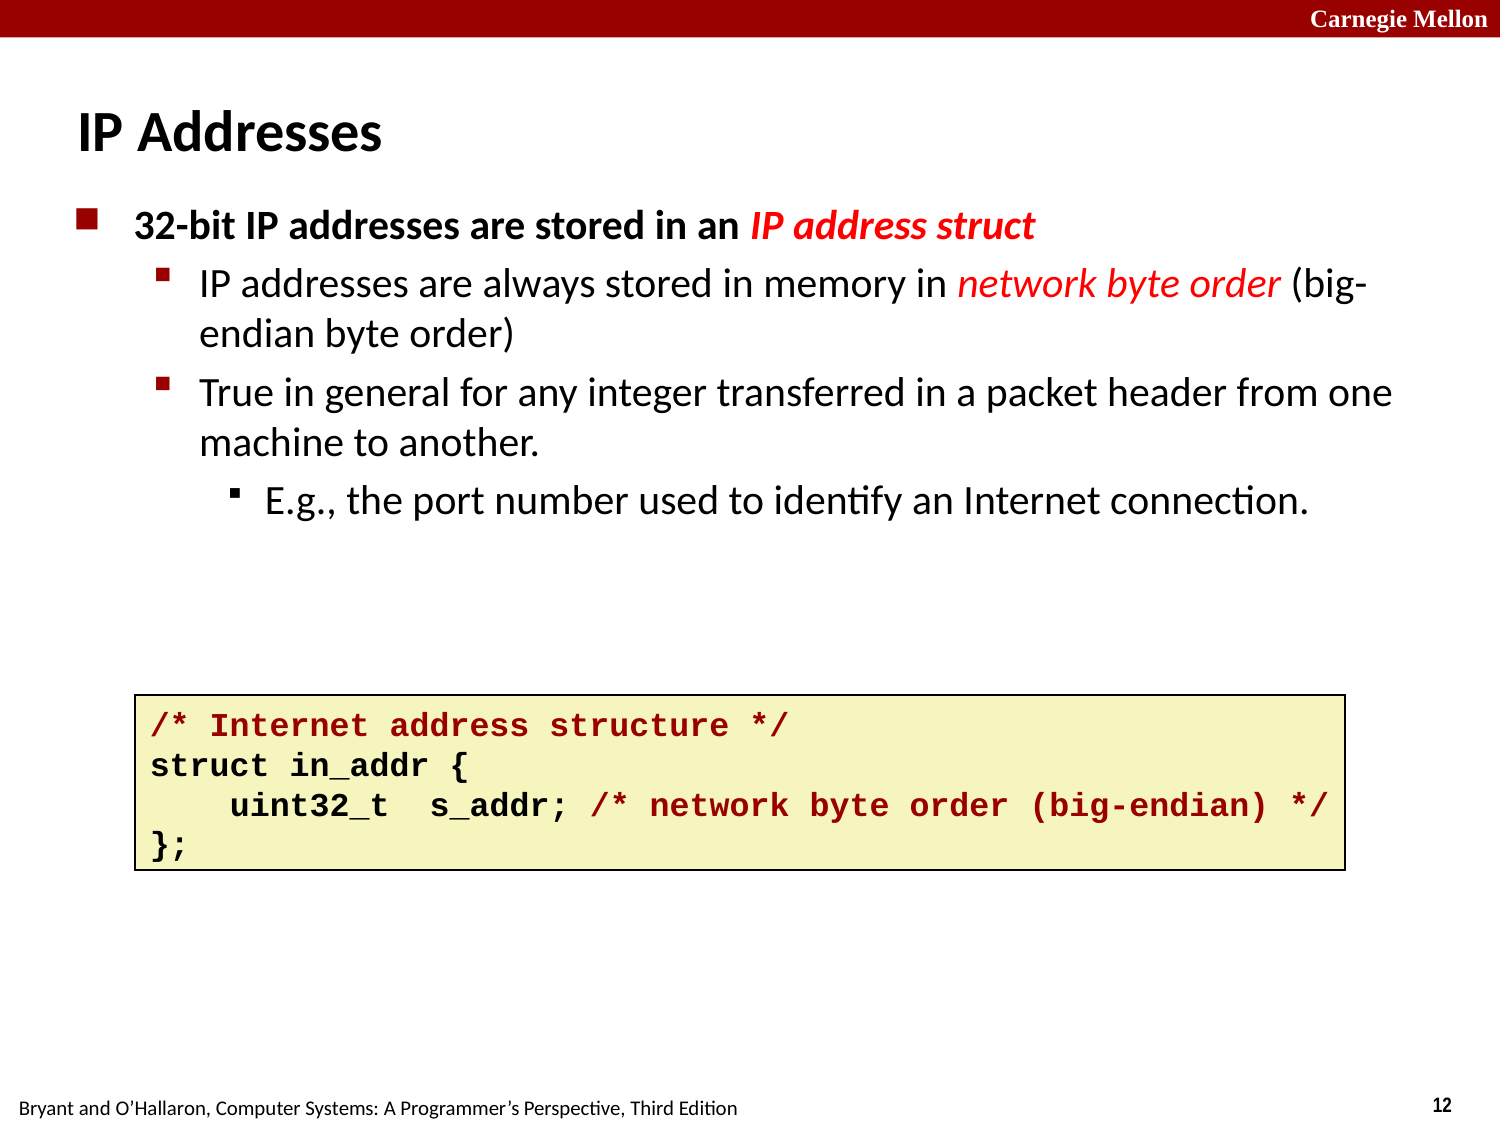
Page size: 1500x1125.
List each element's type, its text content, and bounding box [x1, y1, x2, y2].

text_box /* Internet address structure */ struct in_addr { uint32_t s_addr; /* network byte order (big-endian) */ }; [134, 695, 1345, 870]
title IP Addresses [62, 80, 1043, 175]
list 32-bit IP addresses are stored in an IP address struct IP addresses are always stored in memory in network byte order (big-endian byte order) True in general for any integer transferred in a packet header from one machine to another. E.g., the port number used to identify an Internet connection. [62, 190, 1421, 541]
